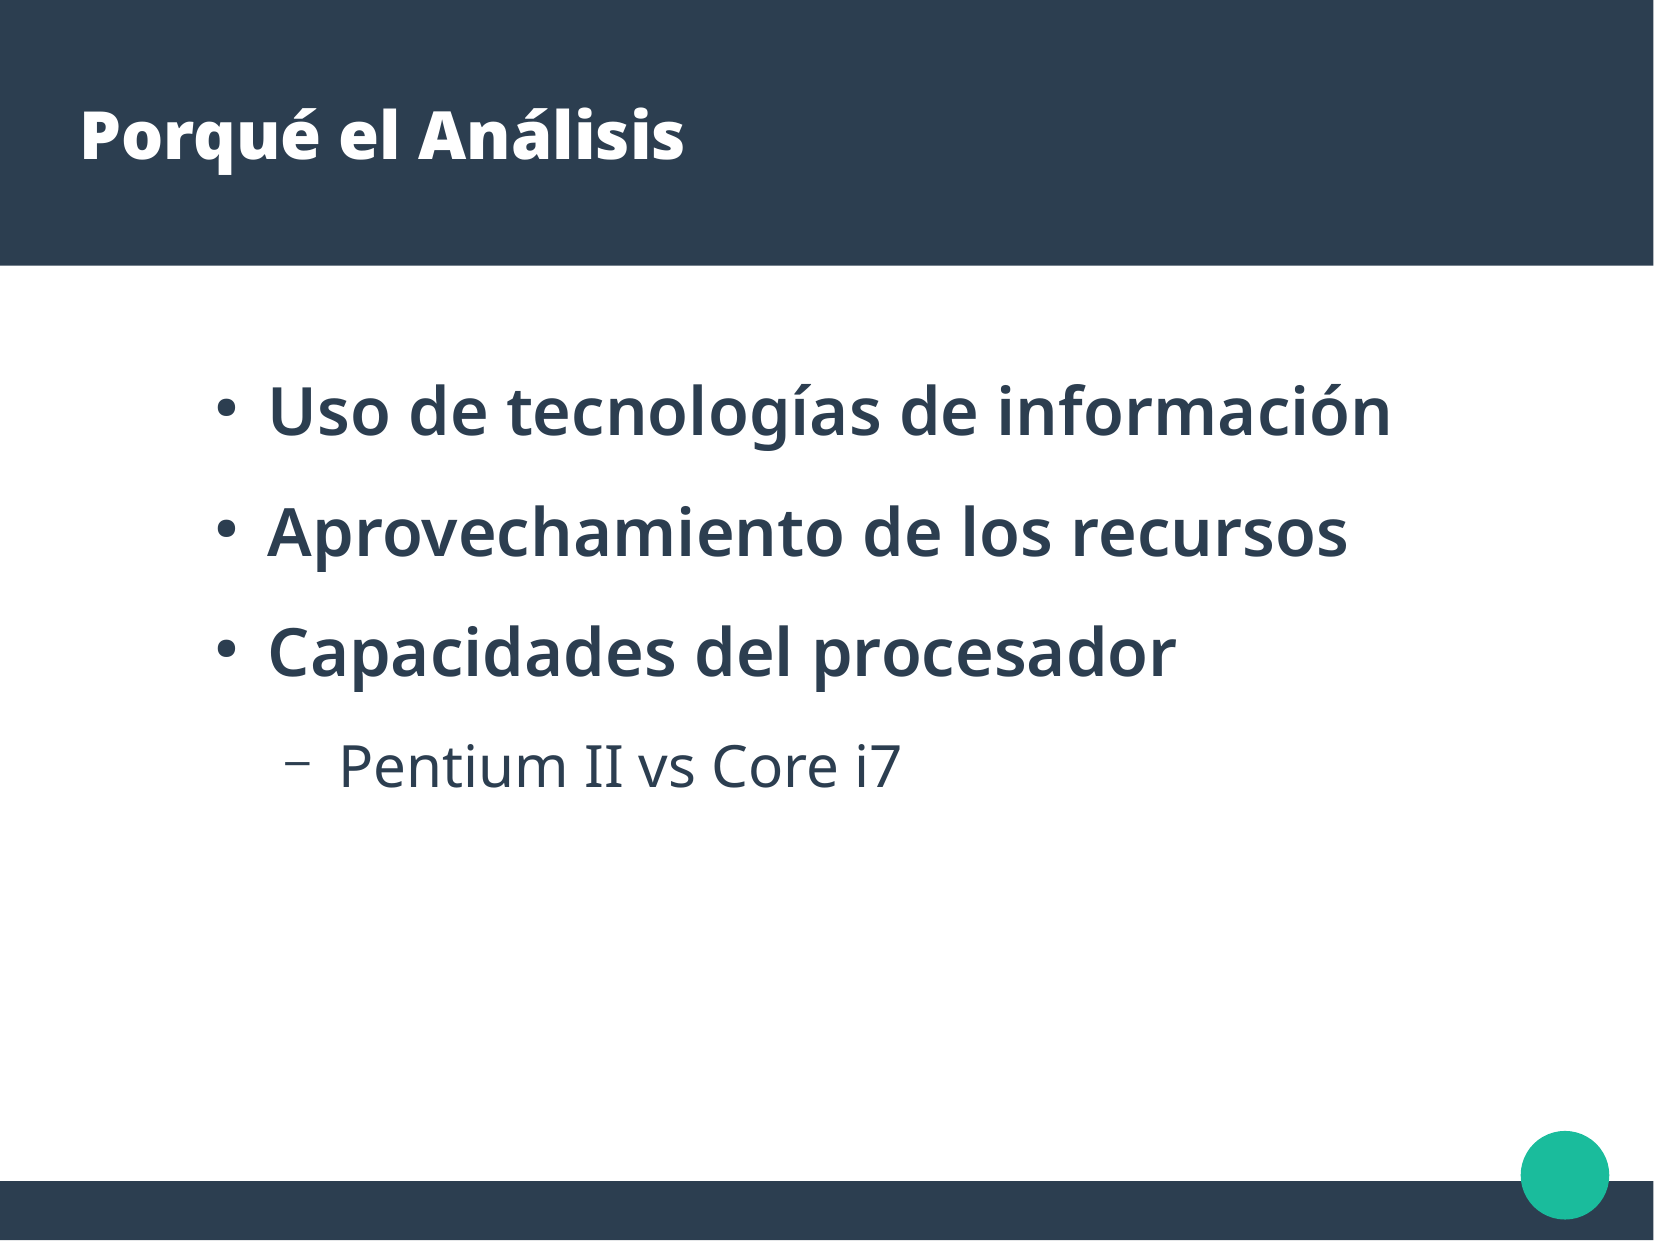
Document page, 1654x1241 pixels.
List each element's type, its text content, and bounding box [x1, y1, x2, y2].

title Porqué el Análisis [79, 7, 1382, 260]
list Uso de tecnologías de información Aprovechamiento de los recursos Capacidades del procesador Pentium II vs Core i7 [196, 364, 1500, 989]
